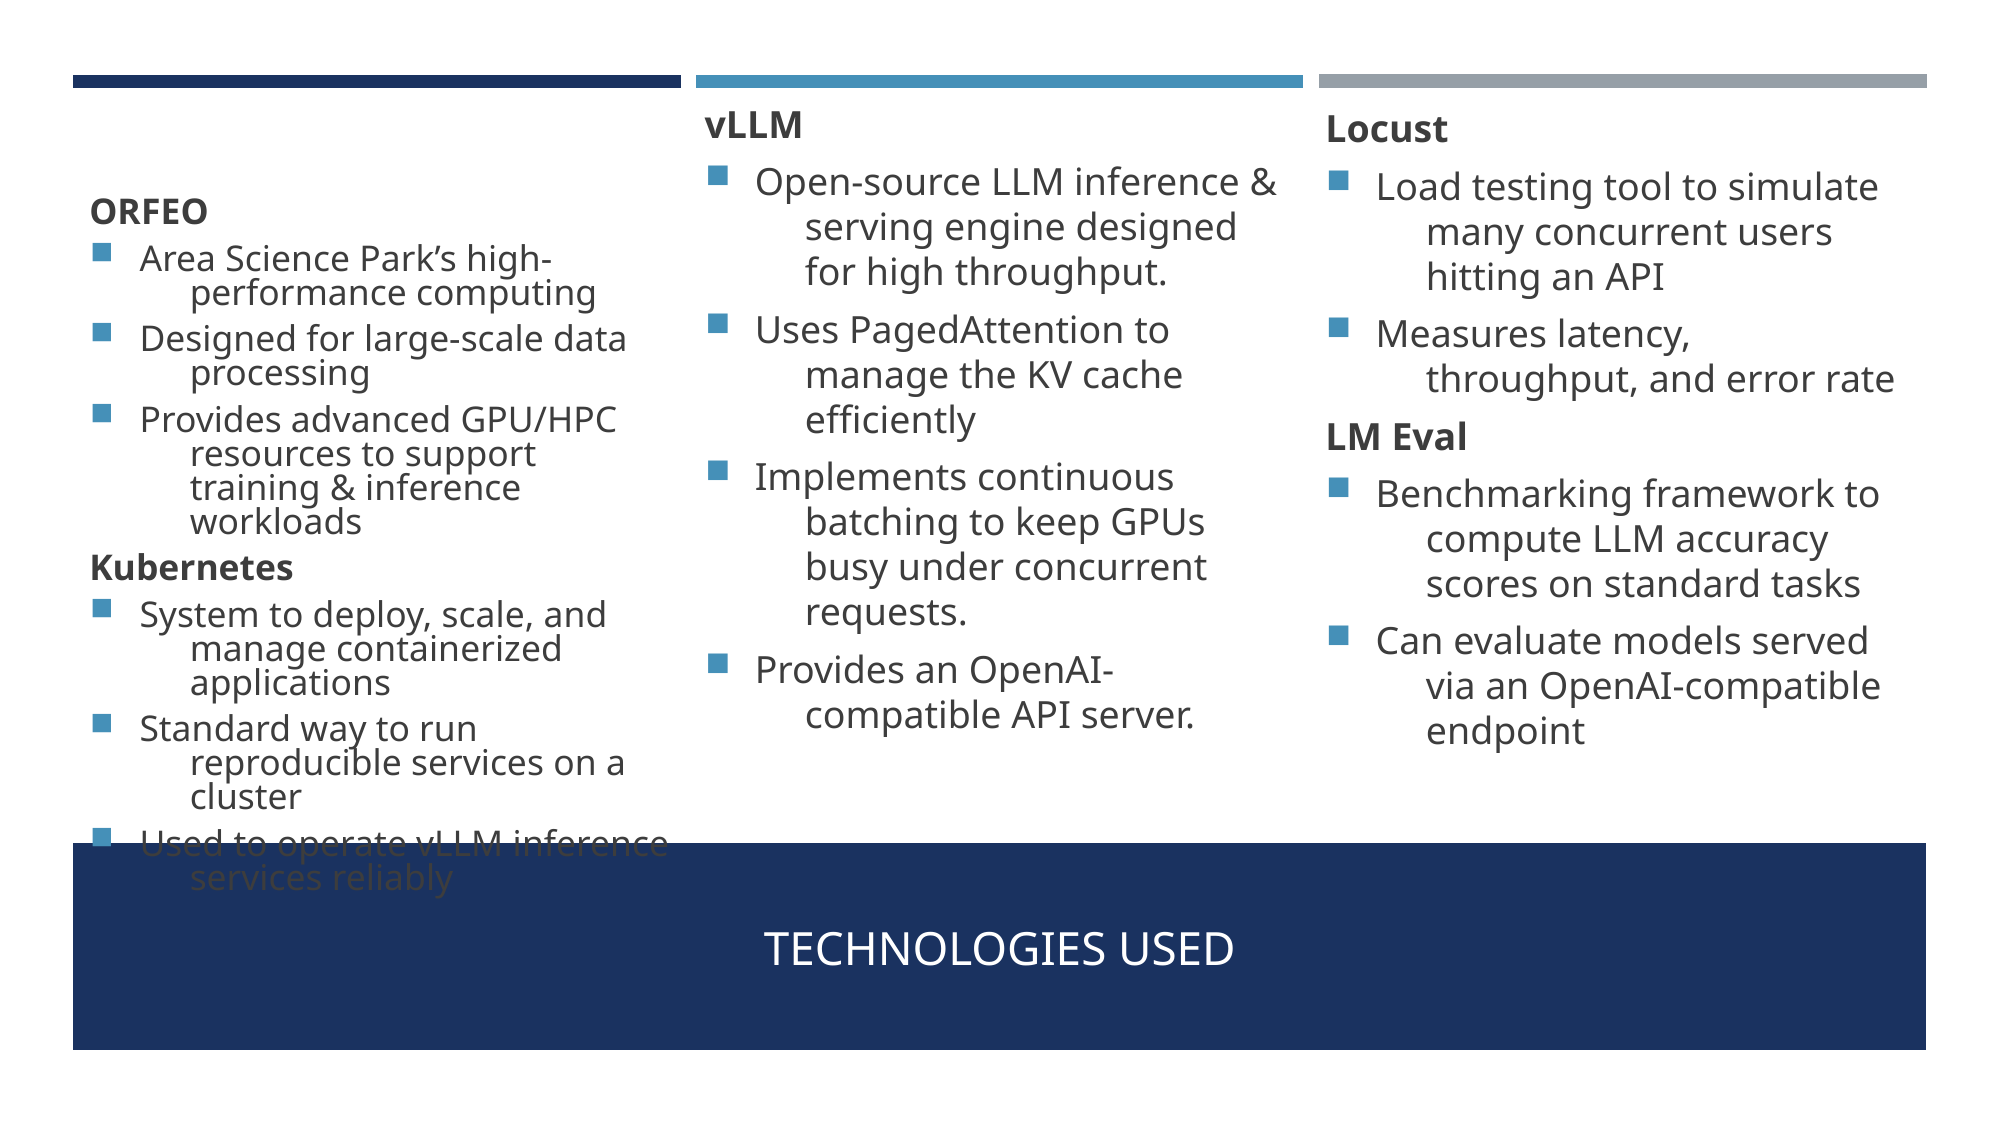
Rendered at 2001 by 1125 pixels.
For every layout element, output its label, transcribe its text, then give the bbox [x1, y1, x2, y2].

text_box Locust Load testing tool to simulate many concurrent users hitting an API Measures latency, throughput, and error rate LM Eval Benchmarking framework to compute LLM accuracy scores on standard tasks Can evaluate models served via an OpenAI-compatible endpoint [1310, 62, 1926, 796]
text_box vLLM Open-source LLM inference & serving engine designed for high throughput. Uses PagedAttention to manage the KV cache efficiently Implements continuous batching to keep GPUs busy under concurrent requests. Provides an OpenAI-compatible API server. [689, 51, 1305, 785]
text_box [0, 88, 2000, 1125]
list ORFEO Area Science Park’s high-performance computing Designed for large-scale data processing Provides advanced GPU/HPC resources to support training & inference workloads Kubernetes System to deploy, scale, and manage containerized applications Standard way to run reproducible services on a cluster Used to operate vLLM inference services reliably [74, 189, 690, 923]
title Technologies used [95, 863, 1905, 982]
